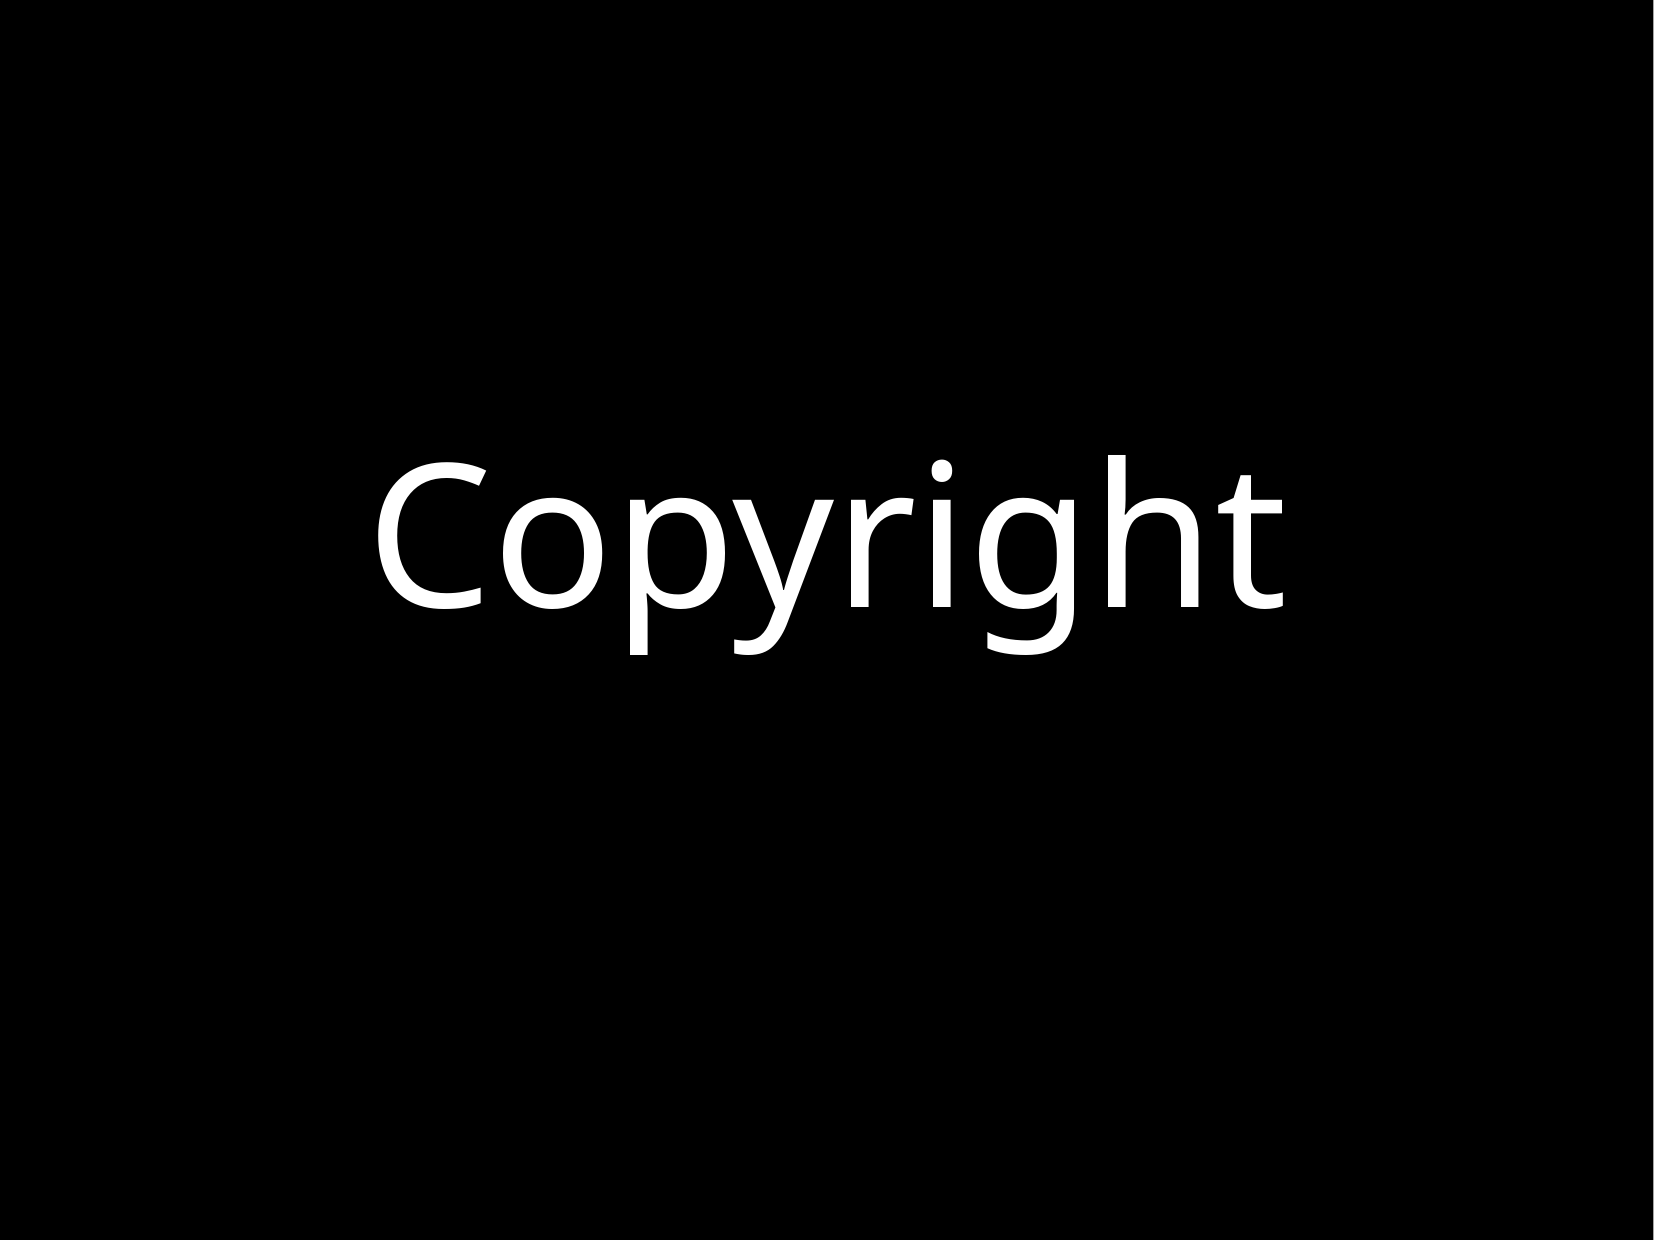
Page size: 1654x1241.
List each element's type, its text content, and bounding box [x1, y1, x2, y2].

subtitle Copyright [82, 49, 1571, 1010]
